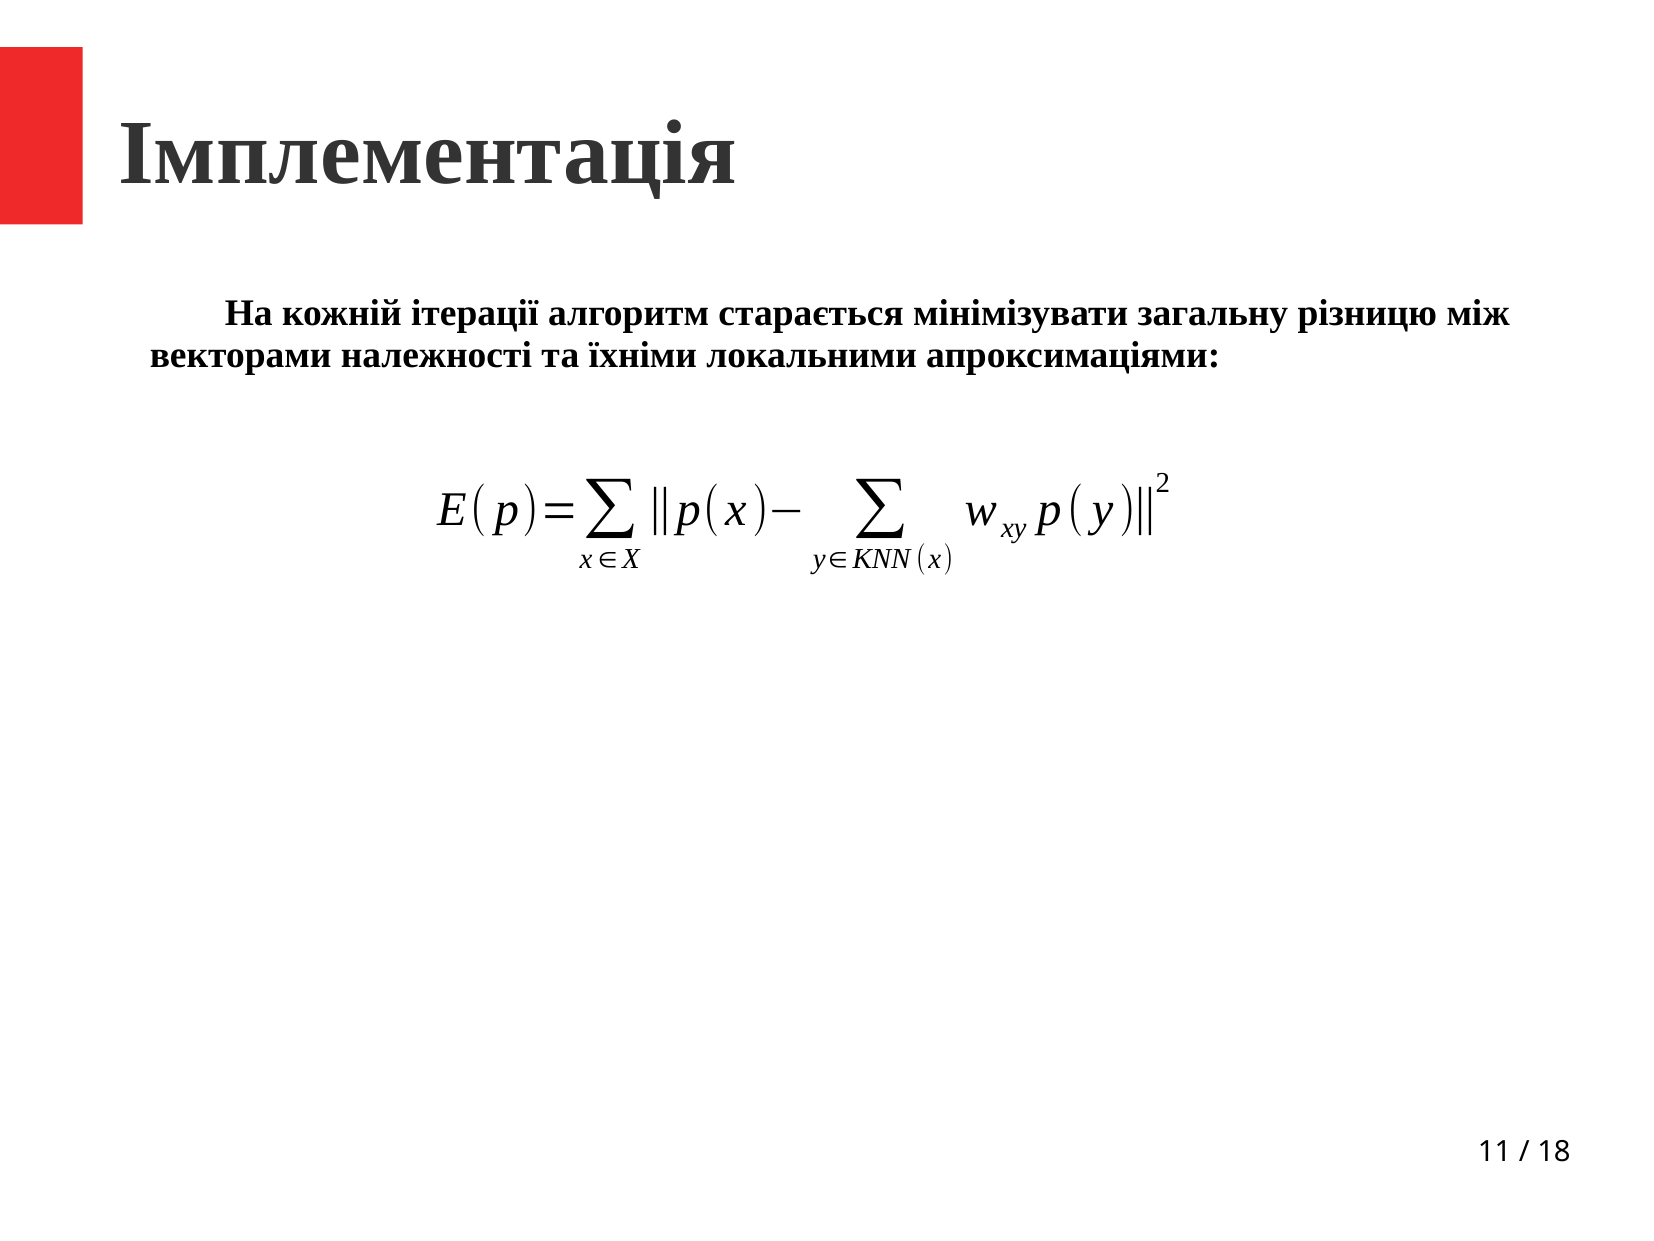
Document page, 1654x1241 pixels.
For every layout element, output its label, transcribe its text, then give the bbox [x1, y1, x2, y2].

text_box На кожній ітерації алгоритм старається мінімізувати загальну різницю між векторами належності та їхніми локальними апроксимаціями: [135, 285, 1561, 1111]
title Імплементація [118, 49, 1571, 257]
chart [422, 465, 1181, 578]
